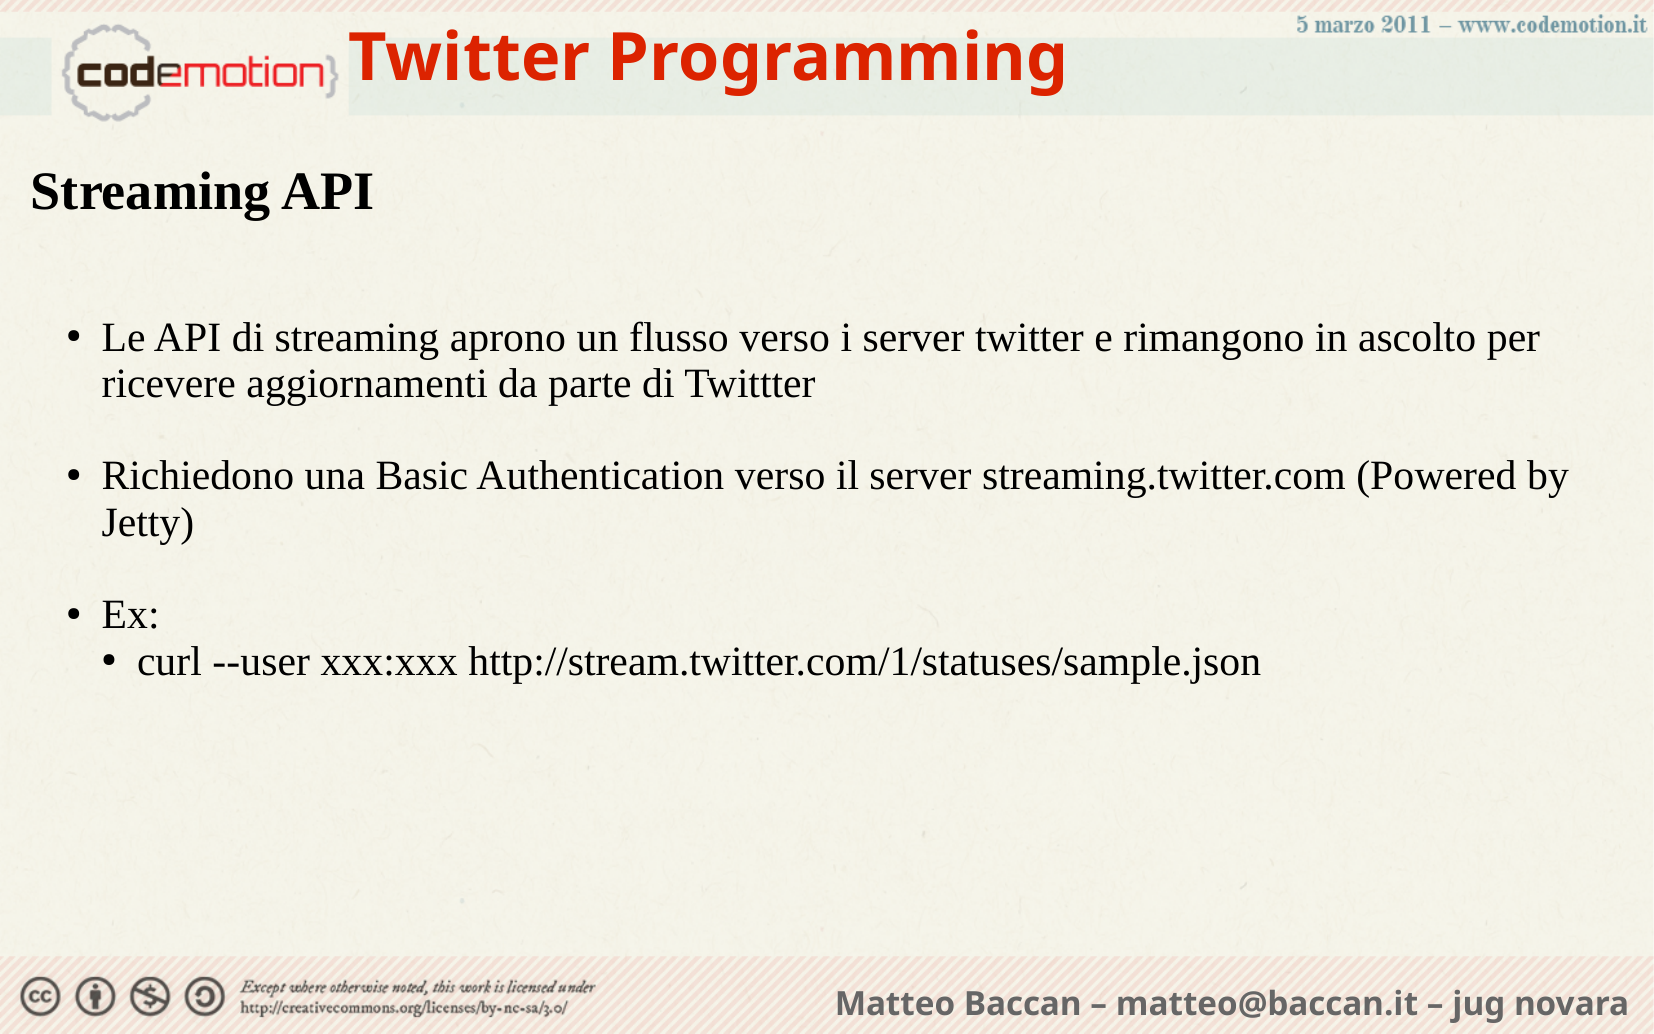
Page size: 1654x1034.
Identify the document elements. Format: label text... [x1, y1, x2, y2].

picture [0, 0, 1654, 1034]
text_box Streaming API Le API di streaming aprono un flusso verso i server twitter e rimangono in ascolto per ricevere aggiornamenti da parte di Twittter Richiedono una Basic Authentication verso il server streaming.twitter.com (Powered by Jetty) Ex: curl --user xxx:xxx http://stream.twitter.com/1/statuses/sample.json [16, 154, 1609, 795]
title Twitter Programming [348, 5, 1609, 103]
